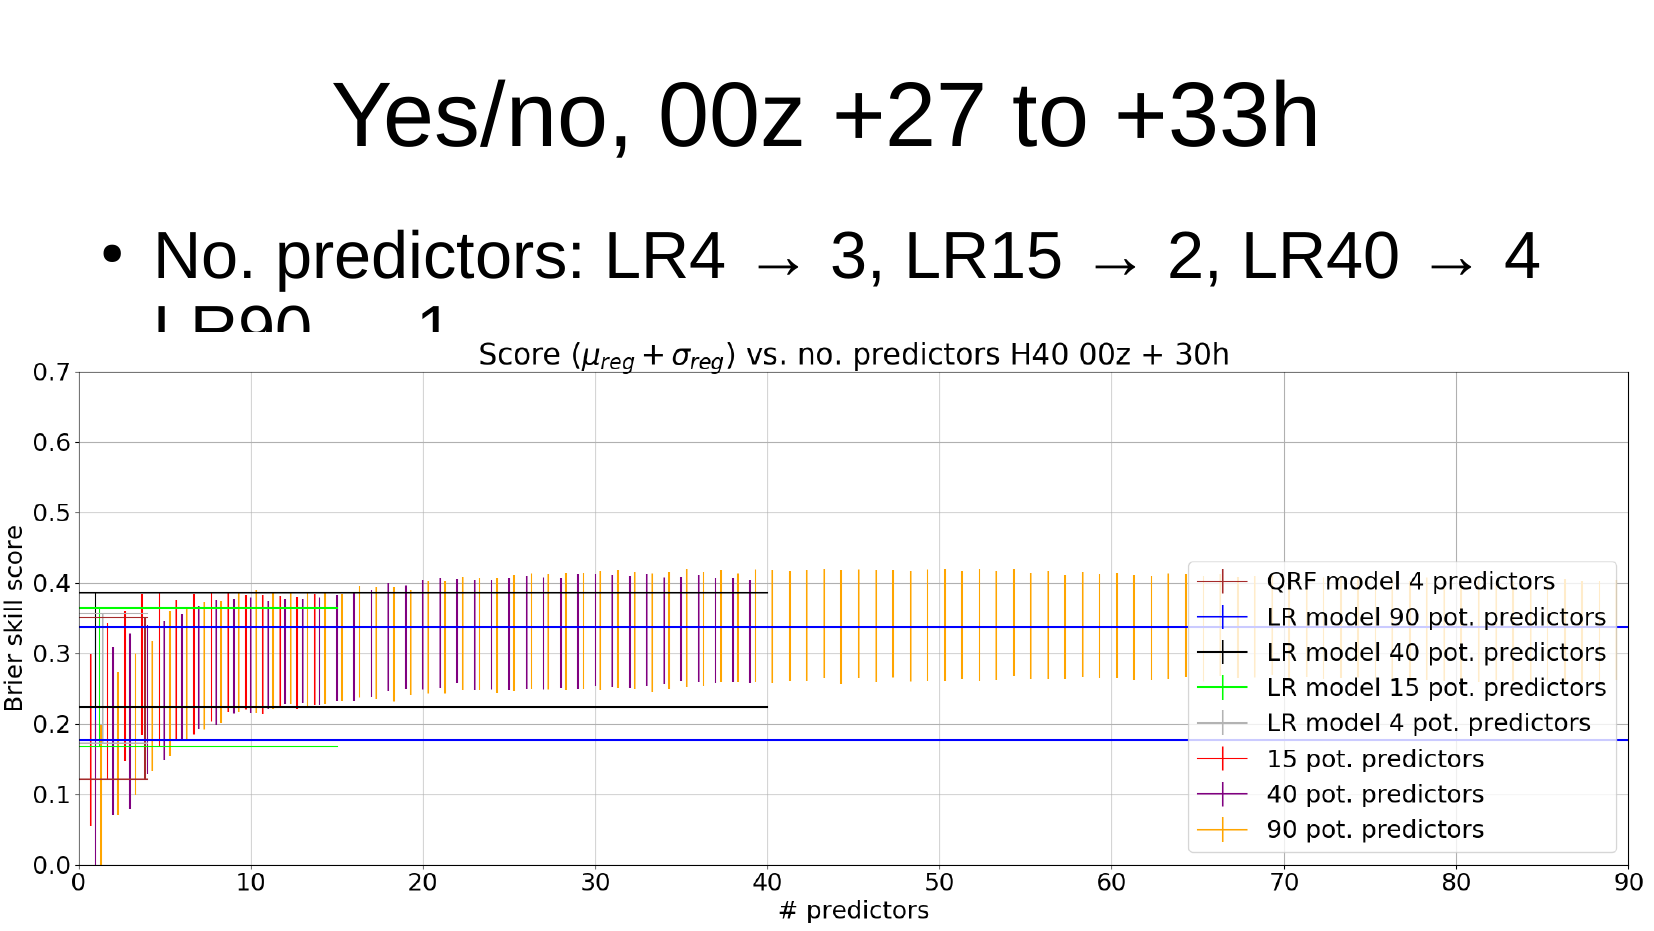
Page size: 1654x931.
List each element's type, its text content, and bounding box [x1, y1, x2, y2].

title Yes/no, 00z +27 to +33h [82, 37, 1571, 193]
picture [0, 332, 1651, 931]
list No. predictors: LR4 → 3, LR15 → 2, LR40 → 4 LR90 → 1 [82, 217, 1571, 332]
